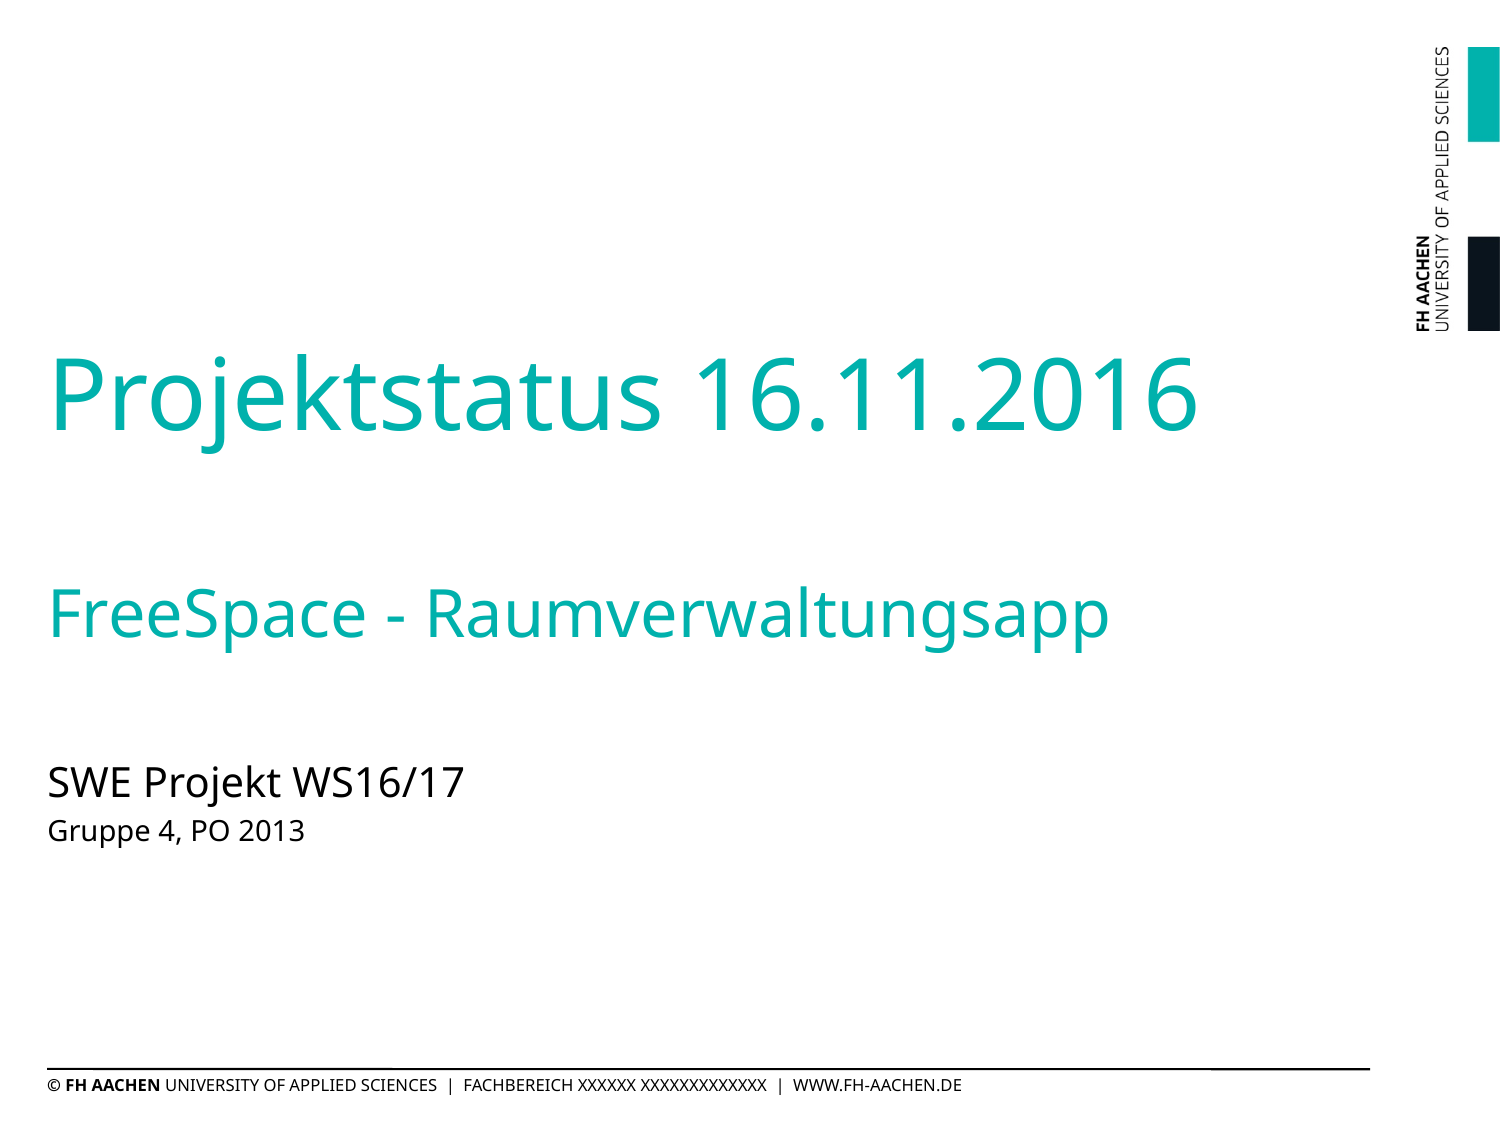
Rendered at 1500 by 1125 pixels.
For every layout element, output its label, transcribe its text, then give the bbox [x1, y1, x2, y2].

subtitle SWE Projekt WS16/17 Gruppe 4, PO 2013 [47, 755, 1371, 993]
title Projektstatus 16.11.2016 FreeSpace - Raumverwaltungsapp [47, 330, 1371, 745]
footer © FH AACHEN UNIVERSITY OF APPLIED SCIENCES | FACHBEREICH XXXXXX XXXXXXXXXXXXX | WWW.FH-AACHEN.DE [47, 1074, 1370, 1111]
picture [1404, 47, 1500, 331]
